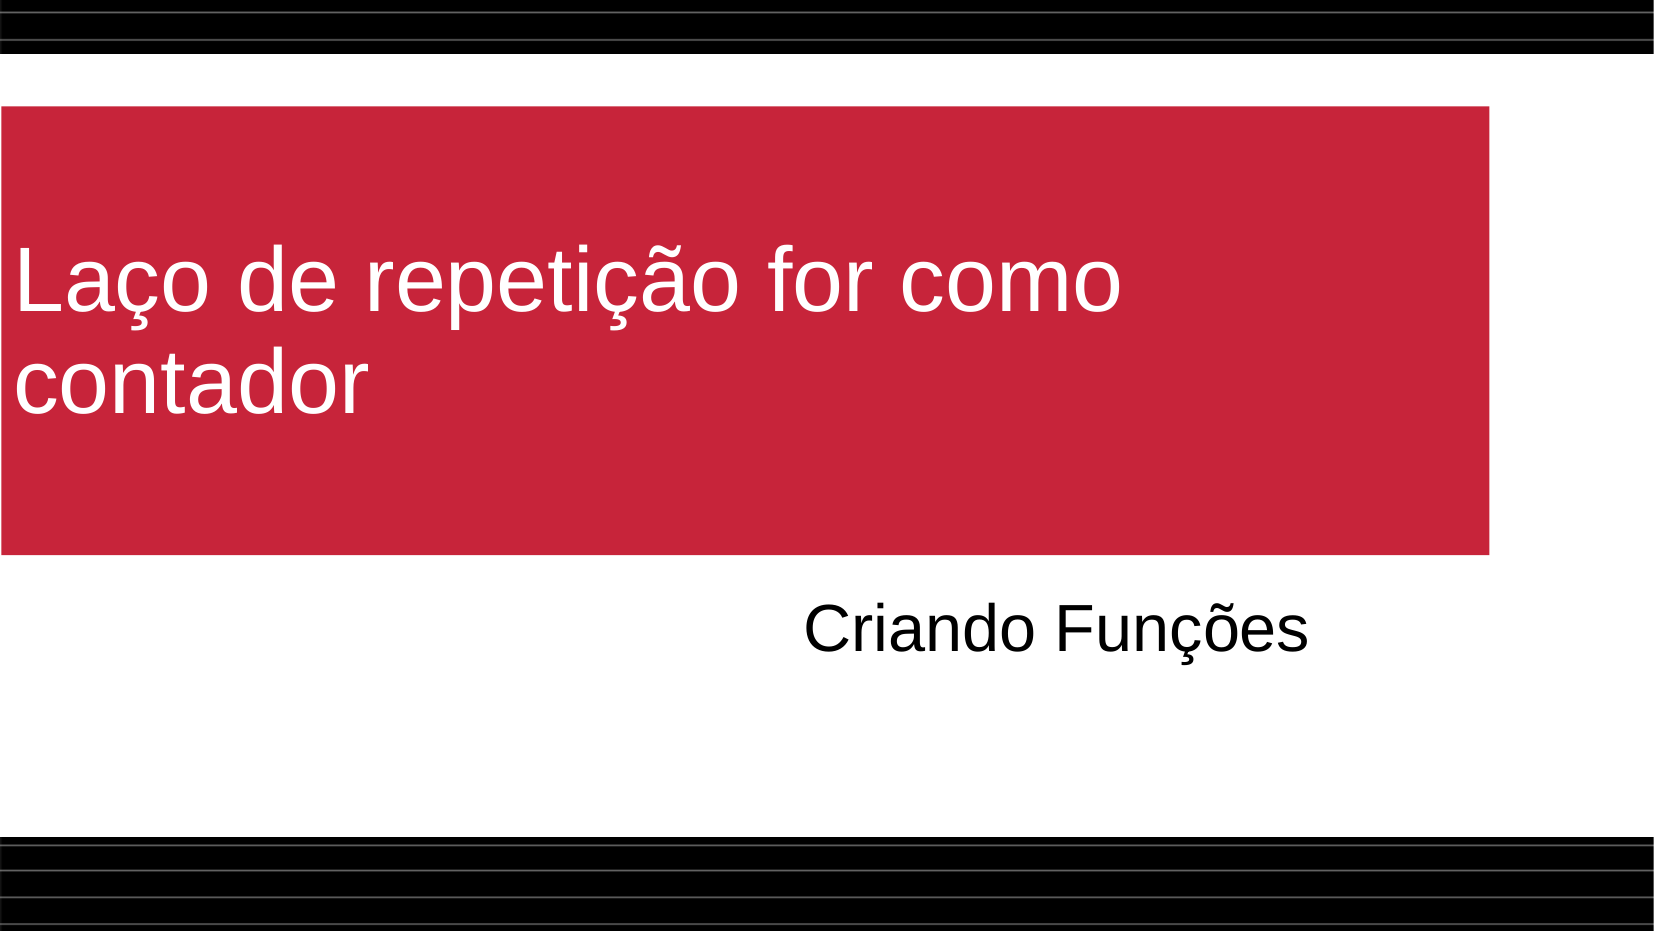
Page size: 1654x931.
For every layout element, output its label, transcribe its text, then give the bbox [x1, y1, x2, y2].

picture [0, 837, 1654, 931]
title Laço de repetição for como contador [1, 106, 1490, 556]
picture [0, 0, 1654, 54]
subtitle Criando Funções [625, 590, 1489, 804]
